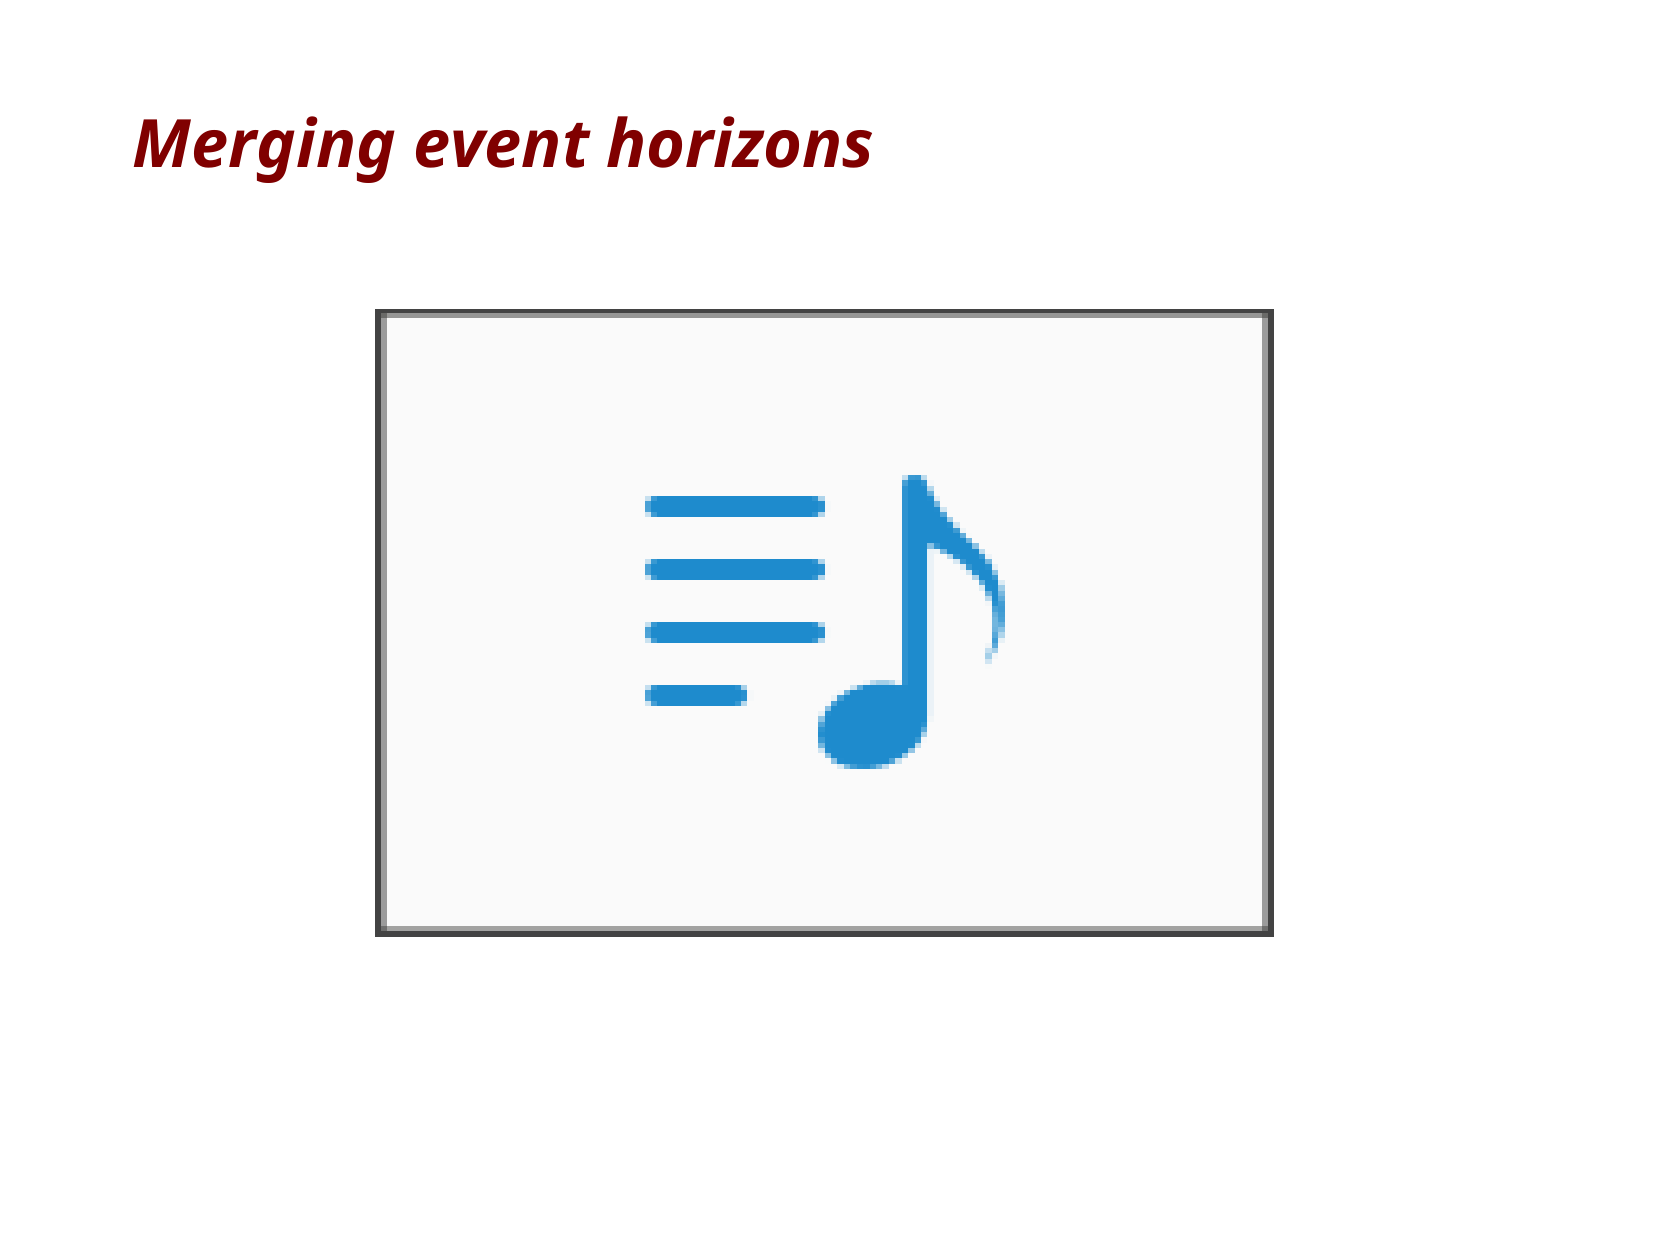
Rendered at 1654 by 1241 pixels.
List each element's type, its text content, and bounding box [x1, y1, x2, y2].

text_box [374, 307, 1276, 938]
text_box Merging event horizons [117, 100, 1501, 191]
